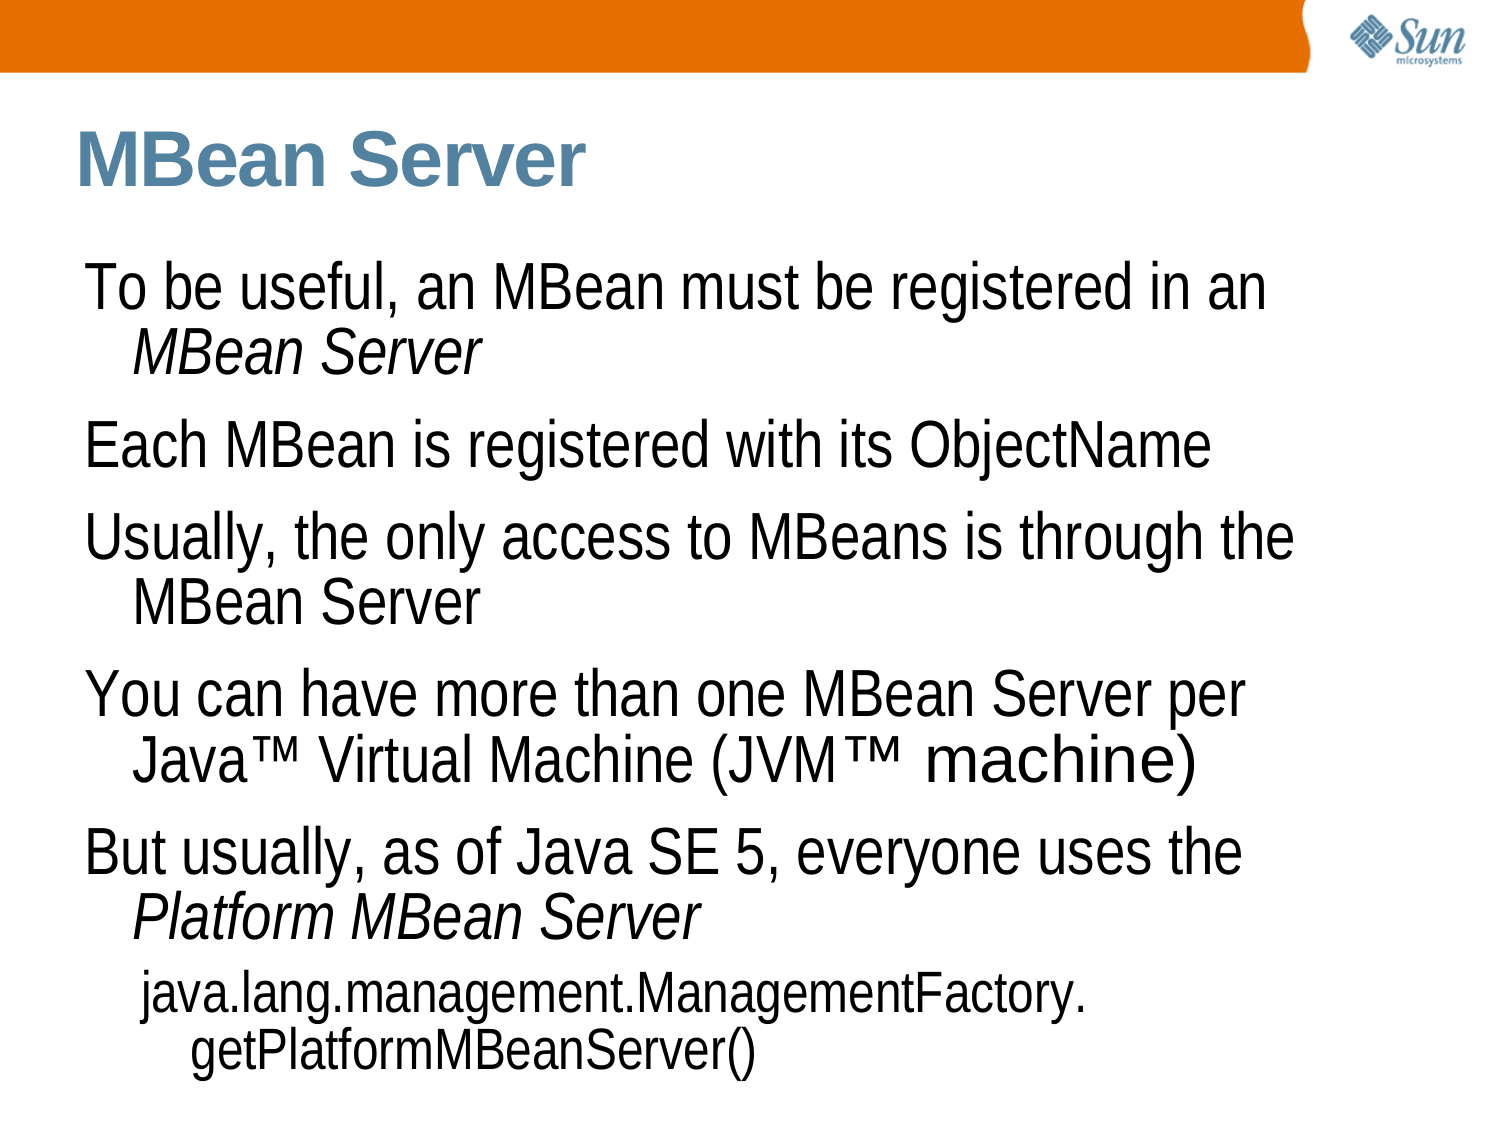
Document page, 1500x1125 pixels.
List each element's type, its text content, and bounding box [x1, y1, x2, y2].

picture [0, 0, 1500, 75]
title MBean Server [75, 122, 1438, 228]
list To be useful, an MBean must be registered in an MBean Server Each MBean is registered with its ObjectName Usually, the only access to MBeans is through the MBean Server You can have more than one MBean Server per Java™ Virtual Machine (JVM™ machine) But usually, as of Java SE 5, everyone uses the Platform MBean Server java.lang.management.ManagementFactory. getPlatformMBeanServer() [64, 257, 1402, 1081]
